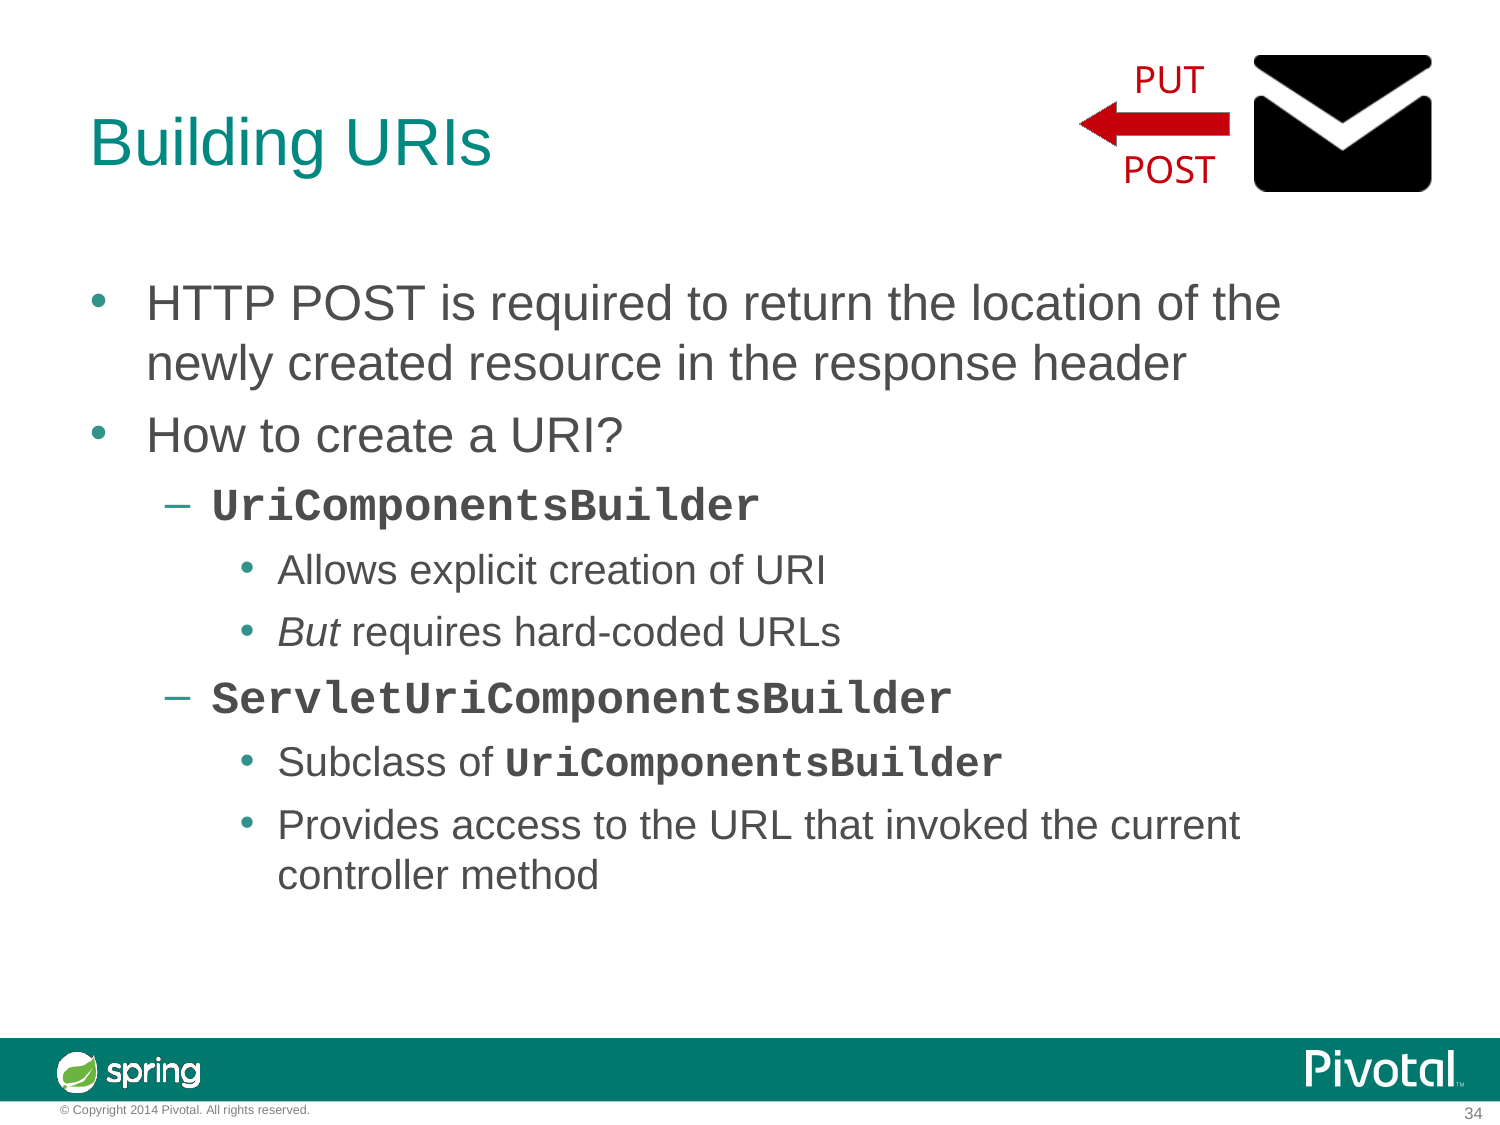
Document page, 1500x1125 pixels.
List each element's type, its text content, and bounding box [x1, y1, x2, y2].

text_box [1079, 116, 1091, 131]
picture [1254, 55, 1433, 192]
picture [1306, 1050, 1464, 1087]
list HTTP POST is required to return the location of the newly created resource in the response header How to create a URI? UriComponentsBuilder Allows explicit creation of URI But requires hard-coded URLs ServletUriComponentsBuilder Subclass of UriComponentsBuilder Provides access to the URL that invoked the current controller method [75, 262, 1426, 931]
picture [32, 1041, 210, 1103]
title Building URIs [75, 45, 1426, 233]
text_box PUT POST [1091, 48, 1247, 199]
